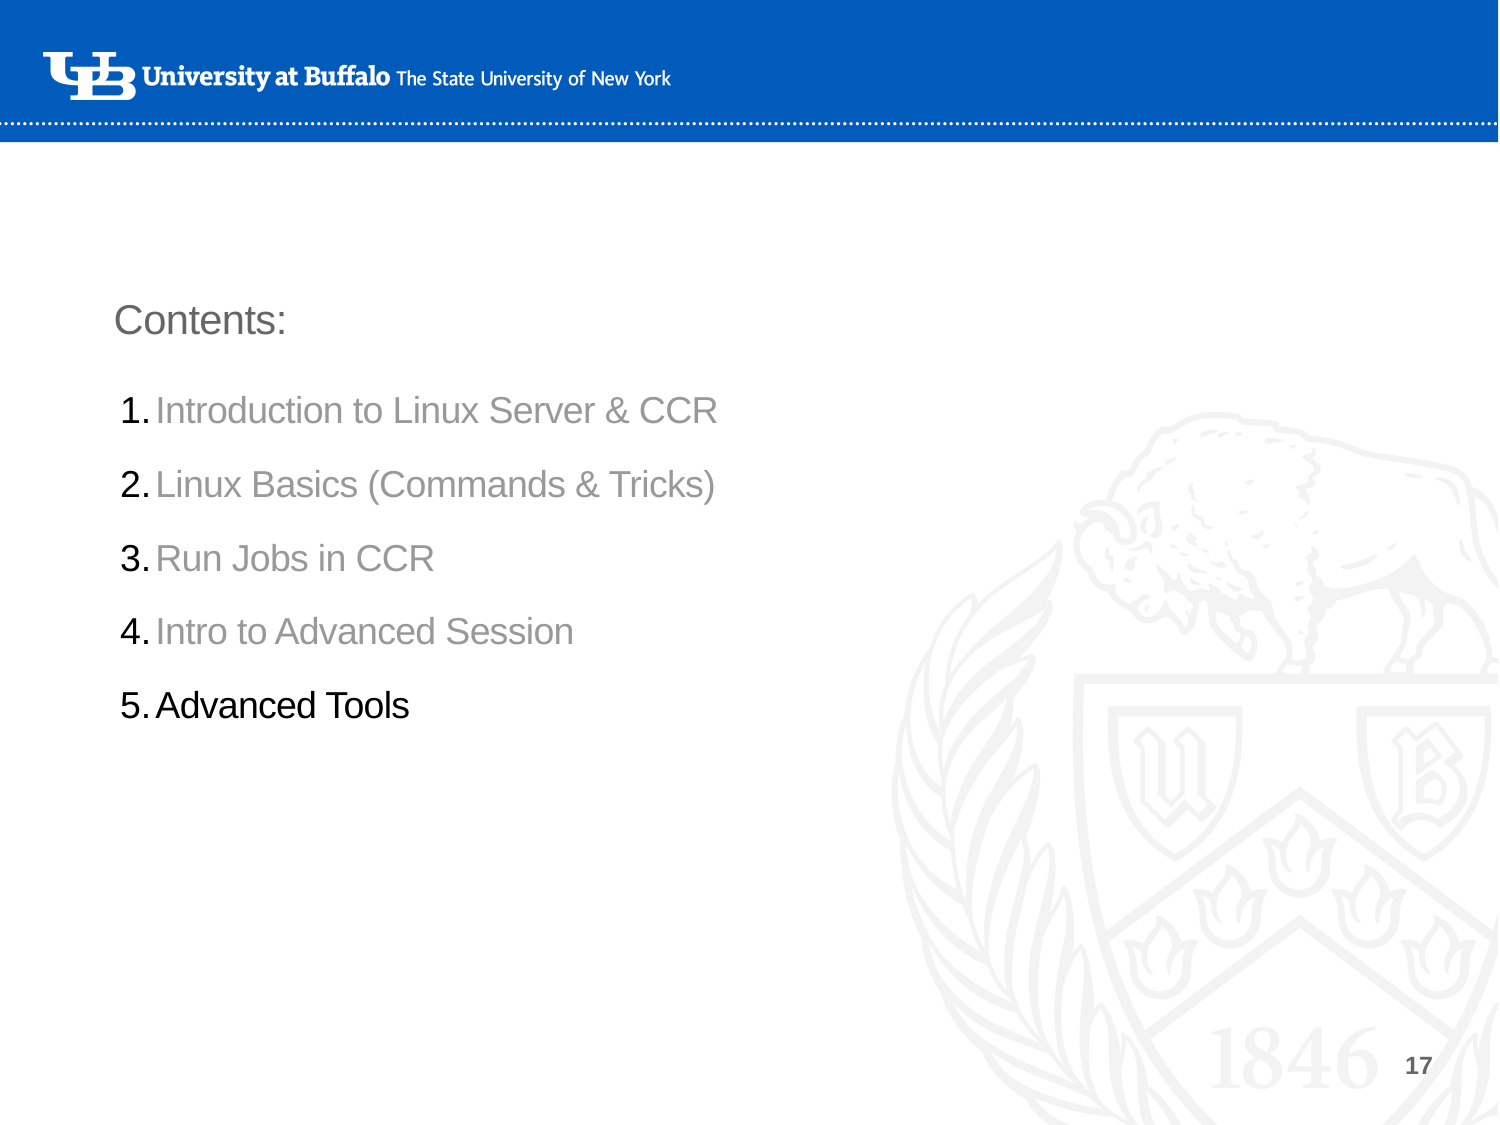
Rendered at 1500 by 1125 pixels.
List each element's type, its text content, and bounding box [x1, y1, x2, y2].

text_box Contents: [98, 285, 325, 357]
picture [0, 0, 1499, 1125]
text_box Introduction to Linux Server & CCR Linux Basics (Commands & Tricks) Run Jobs in CCR Intro to Advanced Session Advanced Tools [90, 383, 1404, 841]
